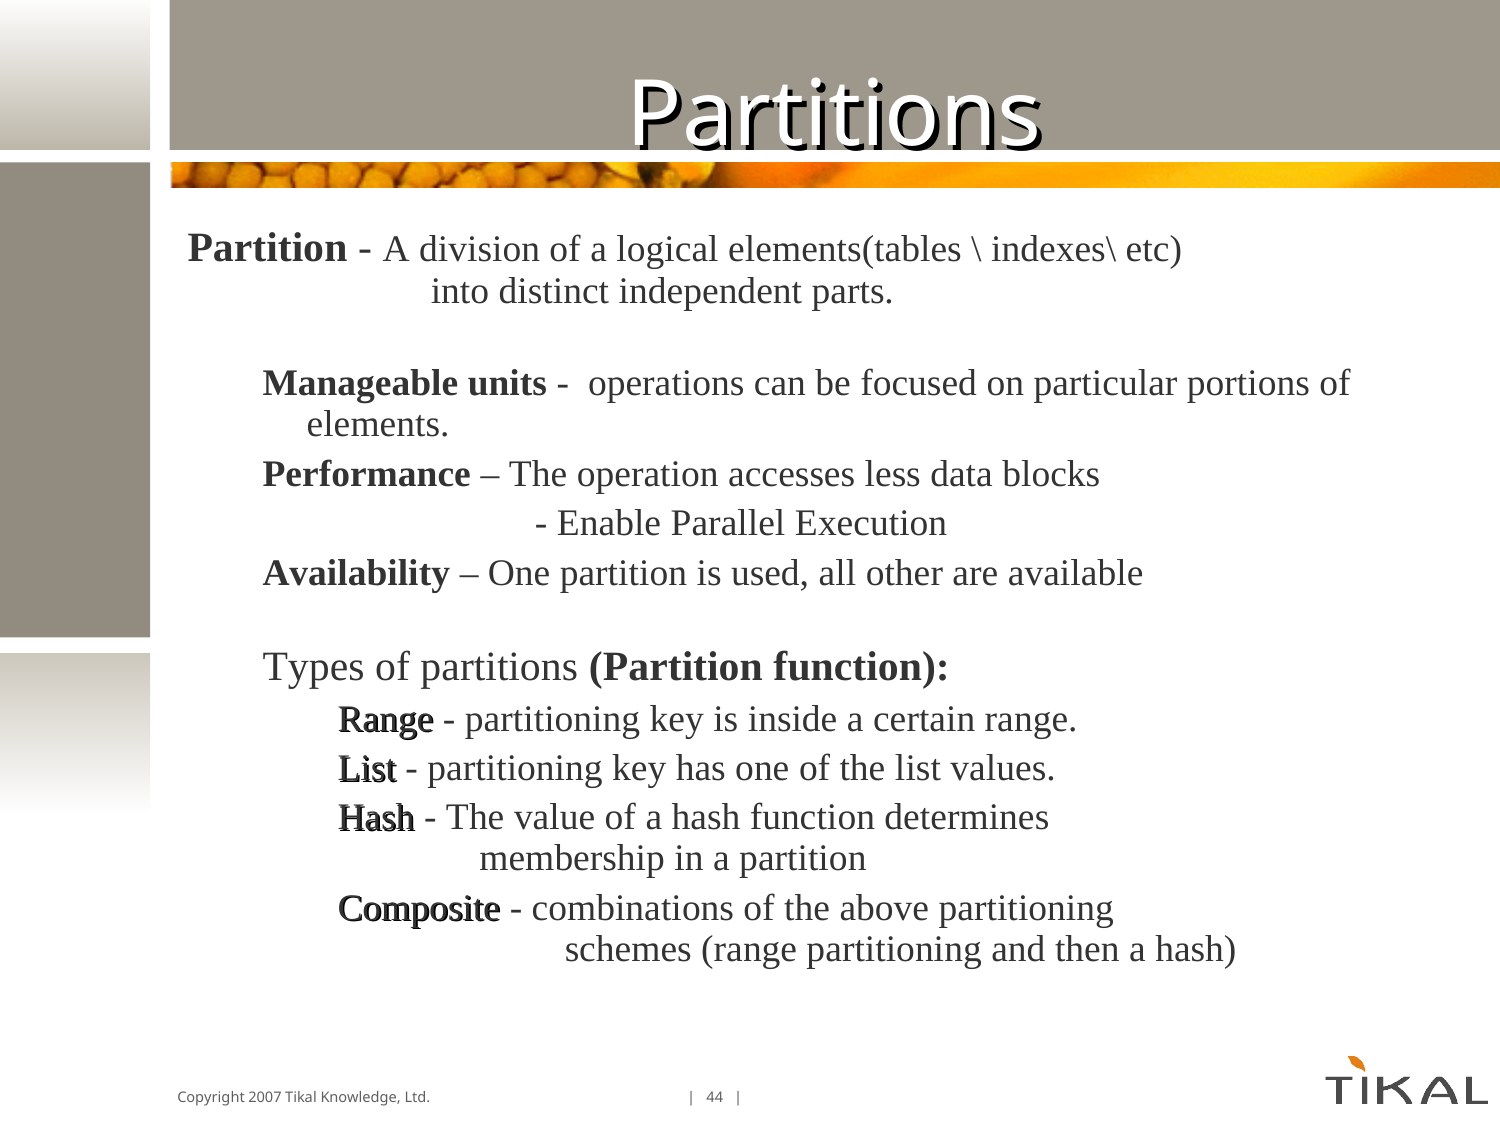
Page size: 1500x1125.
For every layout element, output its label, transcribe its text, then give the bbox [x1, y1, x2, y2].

list Partition - A division of a logical elements(tables \ indexes\ etc) into distinct independent parts. Manageable units - operations can be focused on particular portions of elements. Performance – The operation accesses less data blocks - Enable Parallel Execution Availability – One partition is used, all other are available Types of partitions (Partition function): Range - partitioning key is inside a certain range. List - partitioning key has one of the list values. Hash - The value of a hash function determines membership in a partition Composite - combinations of the above partitioning schemes (range partitioning and then a hash) [187, 224, 1498, 1021]
title Partitions [169, 0, 1499, 221]
picture [1312, 1034, 1500, 1125]
